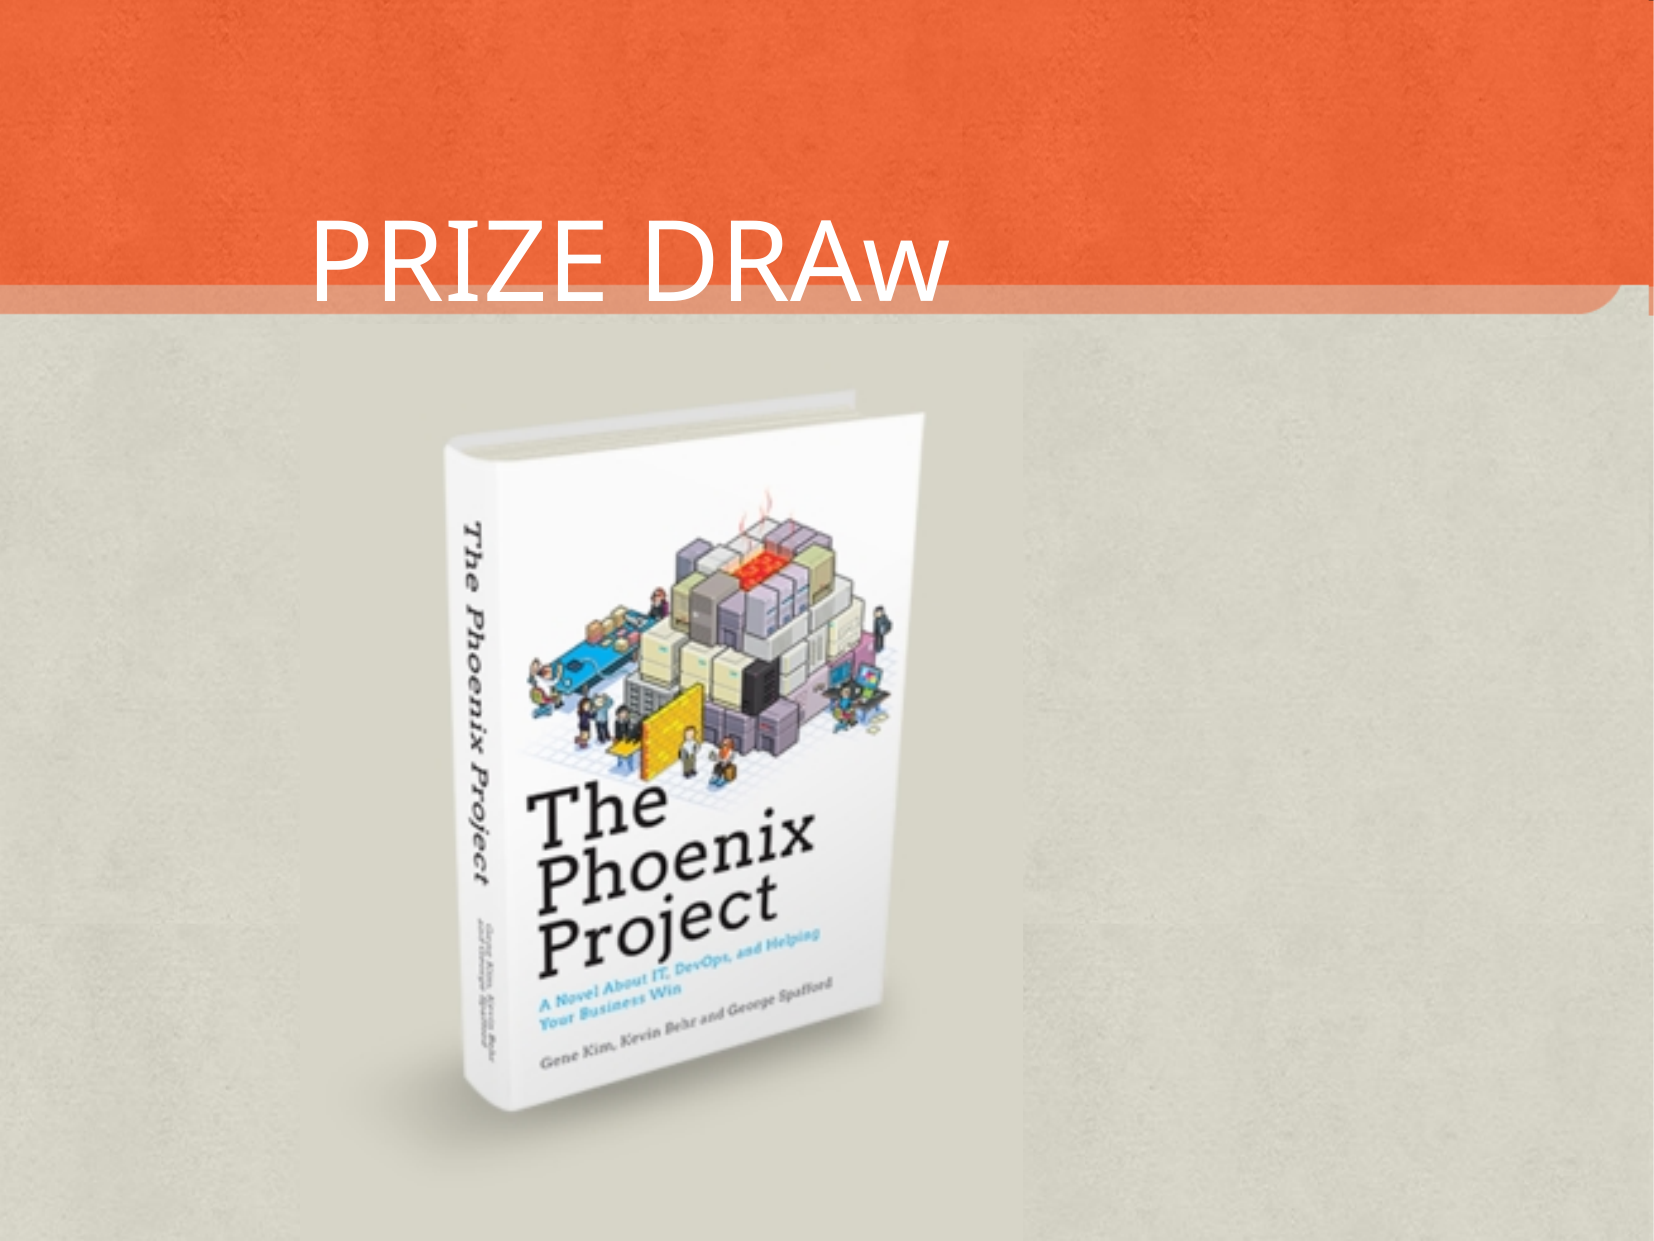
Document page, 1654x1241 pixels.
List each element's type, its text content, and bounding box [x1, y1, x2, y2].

picture [0, 0, 1654, 1241]
text_box PRIZE DRAw [306, 189, 1654, 318]
